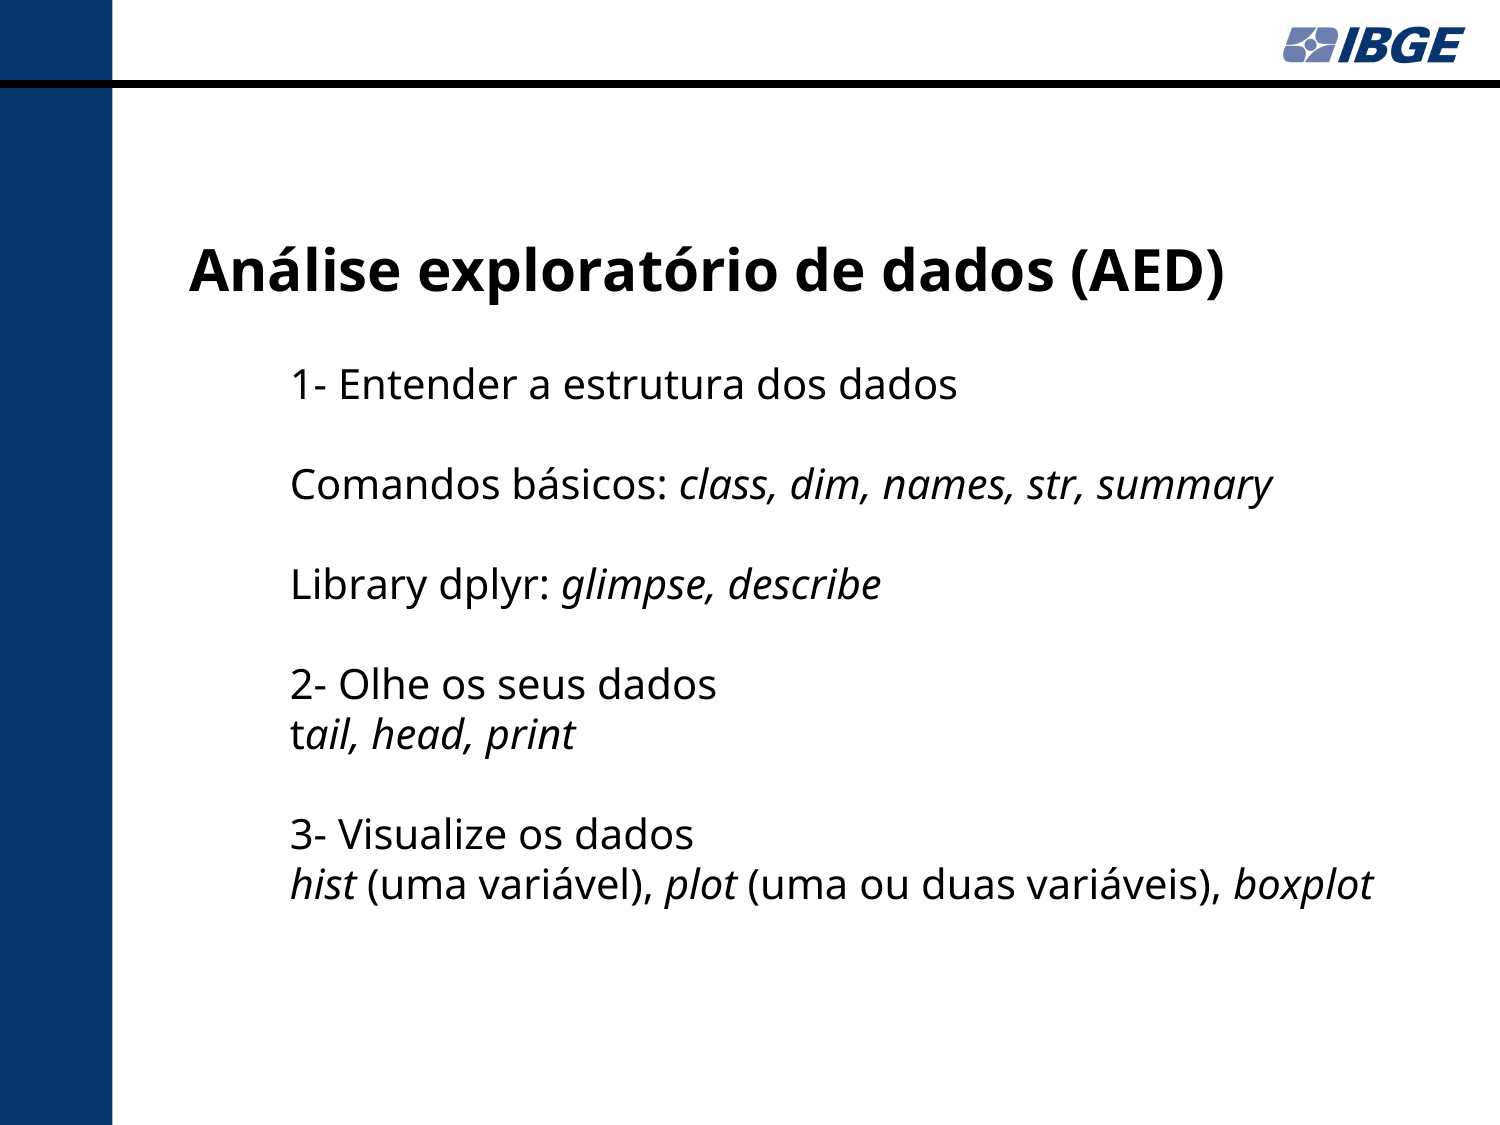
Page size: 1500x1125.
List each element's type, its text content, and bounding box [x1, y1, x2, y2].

picture [1273, 20, 1468, 64]
text_box Análise exploratório de dados (AED) [174, 224, 1426, 311]
text_box 1- Entender a estrutura dos dados Comandos básicos: class, dim, names, str, summary Library dplyr: glimpse, describe 2- Olhe os seus dados tail, head, print 3- Visualize os dados hist (uma variável), plot (uma ou duas variáveis), boxplot [274, 350, 1418, 916]
